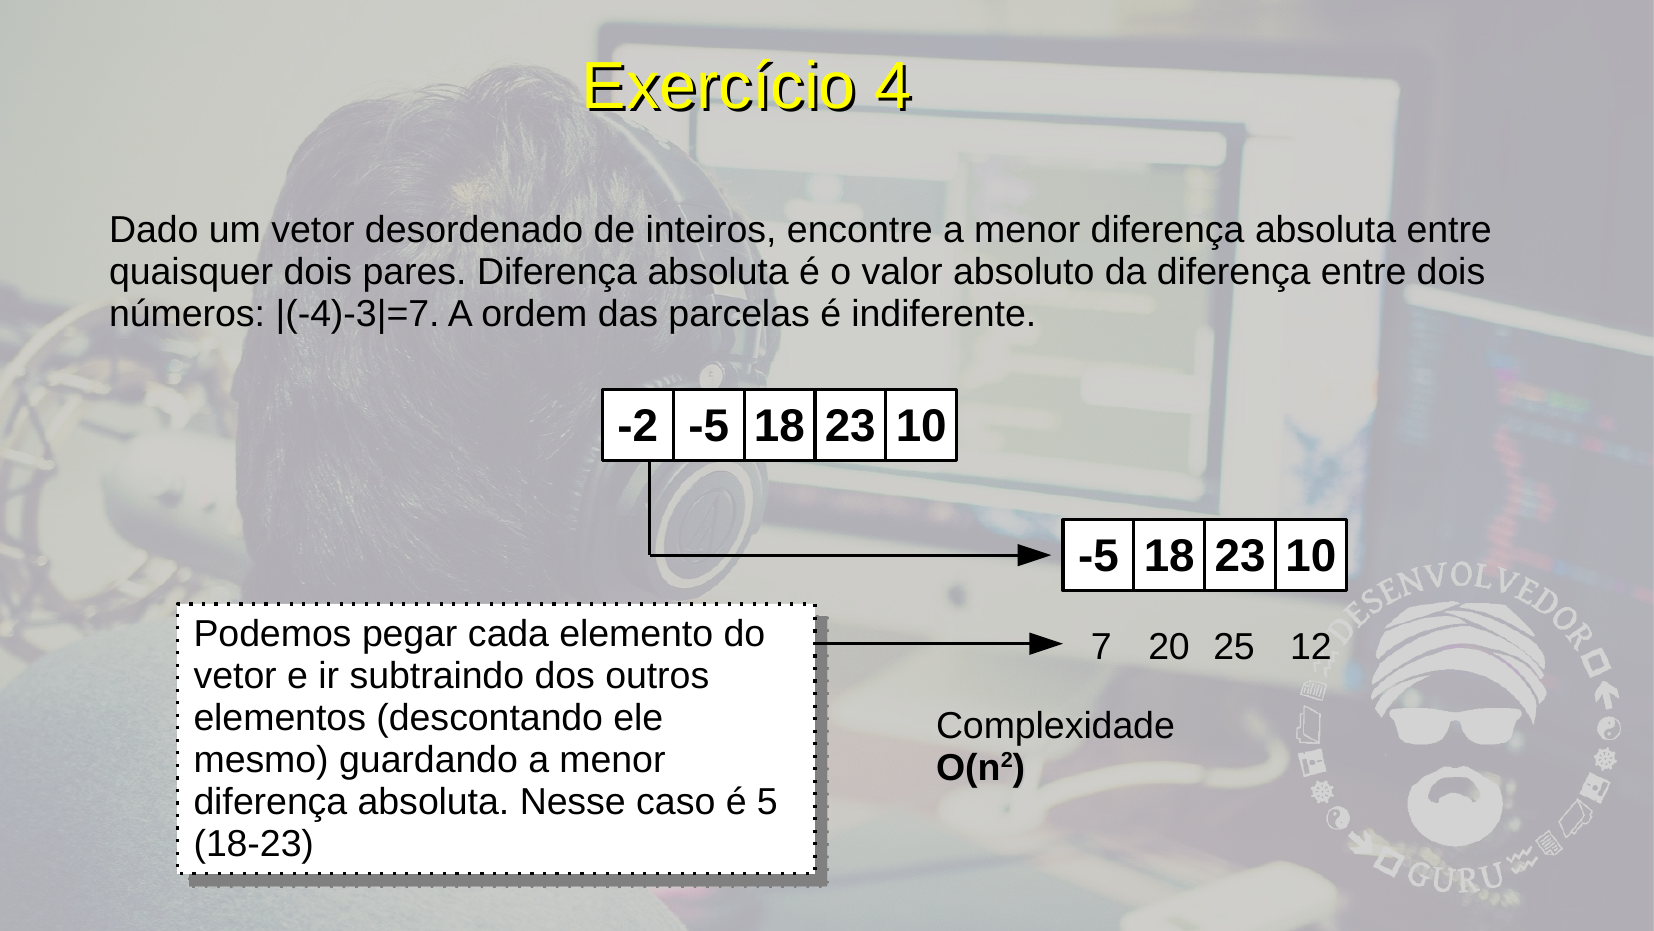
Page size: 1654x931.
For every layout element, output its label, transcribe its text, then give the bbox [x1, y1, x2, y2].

text_box 7 [1076, 618, 1127, 675]
text_box 10 [885, 389, 957, 461]
text_box 10 [1275, 519, 1347, 591]
text_box 23 [814, 389, 885, 461]
text_box -5 [1062, 519, 1133, 591]
text_box Dado um vetor desordenado de inteiros, encontre a menor diferença absoluta entre quaisquer dois pares. Diferença absoluta é o valor absoluto da diferença entre dois números: |(-4)-3|=7. A ordem das parcelas é indiferente. [94, 200, 1560, 342]
text_box 18 [1133, 519, 1204, 591]
text_box -5 [673, 389, 744, 461]
text_box -2 [602, 389, 673, 461]
text_box 23 [1204, 519, 1275, 591]
text_box 20 [1133, 618, 1198, 675]
text_box 25 [1198, 618, 1270, 675]
text_box Exercício 4 [566, 40, 1069, 130]
text_box Complexidade O(n2) [921, 696, 1241, 798]
text_box 12 [1275, 618, 1347, 675]
text_box Podemos pegar cada elemento do vetor e ir subtraindo dos outros elementos (descontando ele mesmo) guardando a menor diferença absoluta. Nesse caso é 5 (18-23) [177, 603, 815, 874]
text_box 18 [744, 389, 814, 461]
